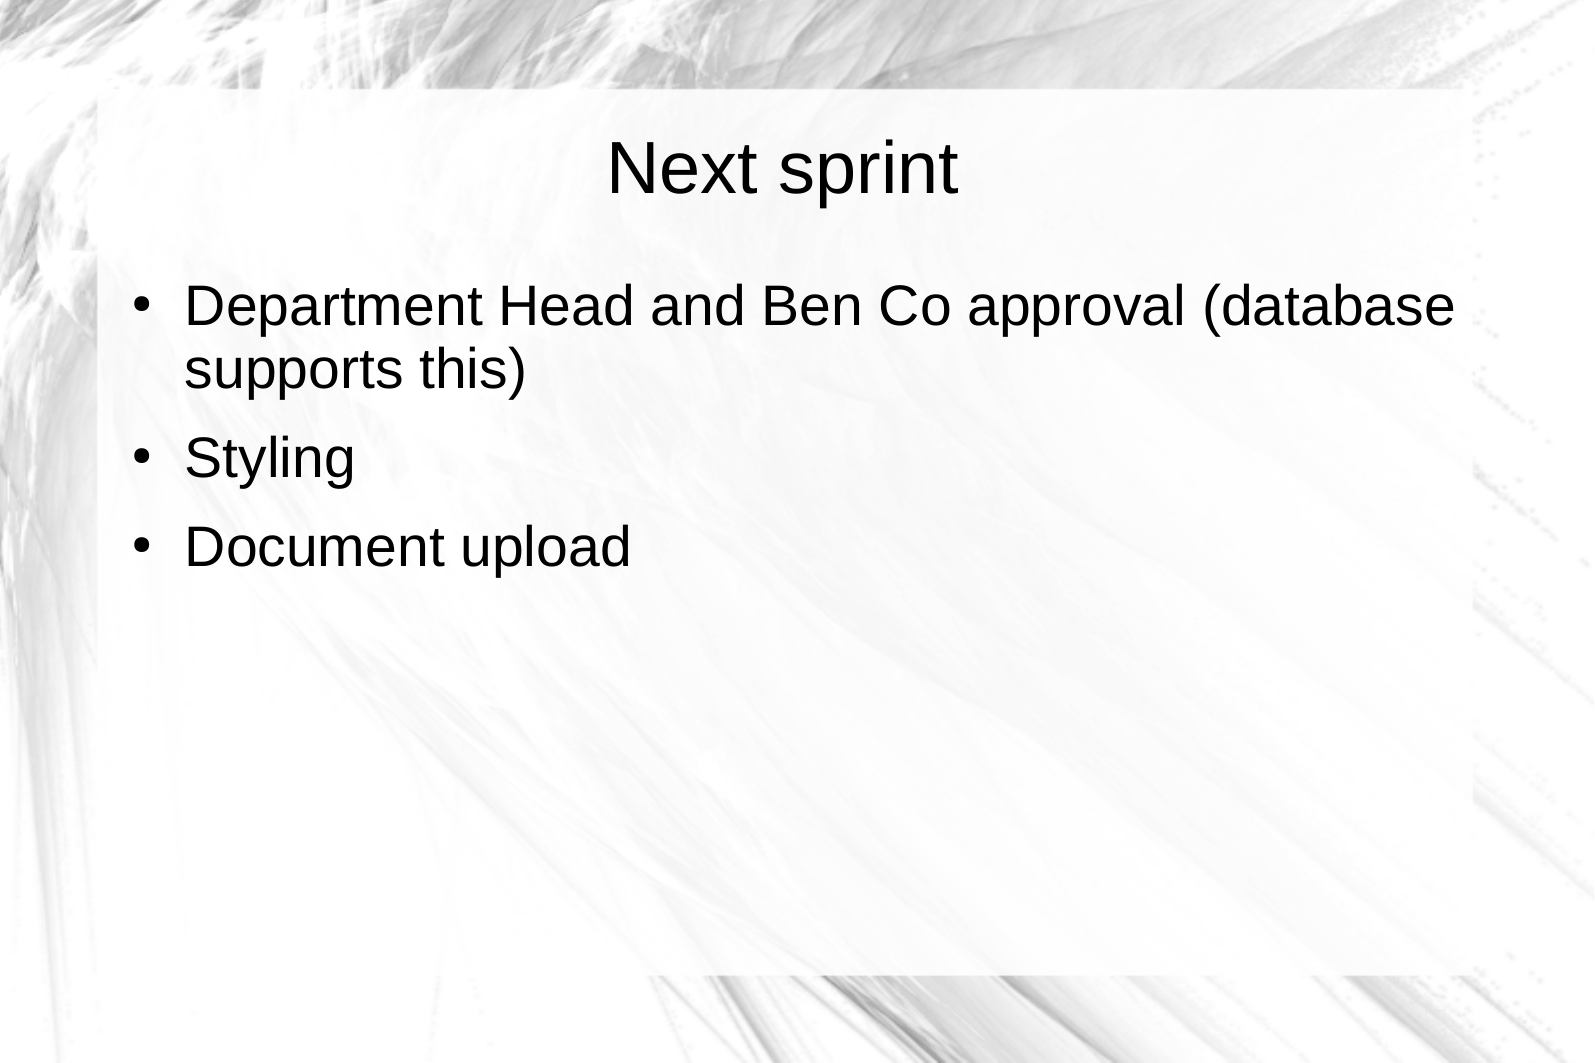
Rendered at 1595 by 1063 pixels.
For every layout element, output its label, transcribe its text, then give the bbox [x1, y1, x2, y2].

title Next sprint [113, 96, 1453, 241]
list Department Head and Ben Co approval (database supports this) Styling Document upload [113, 274, 1515, 810]
picture [0, 0, 1595, 1063]
